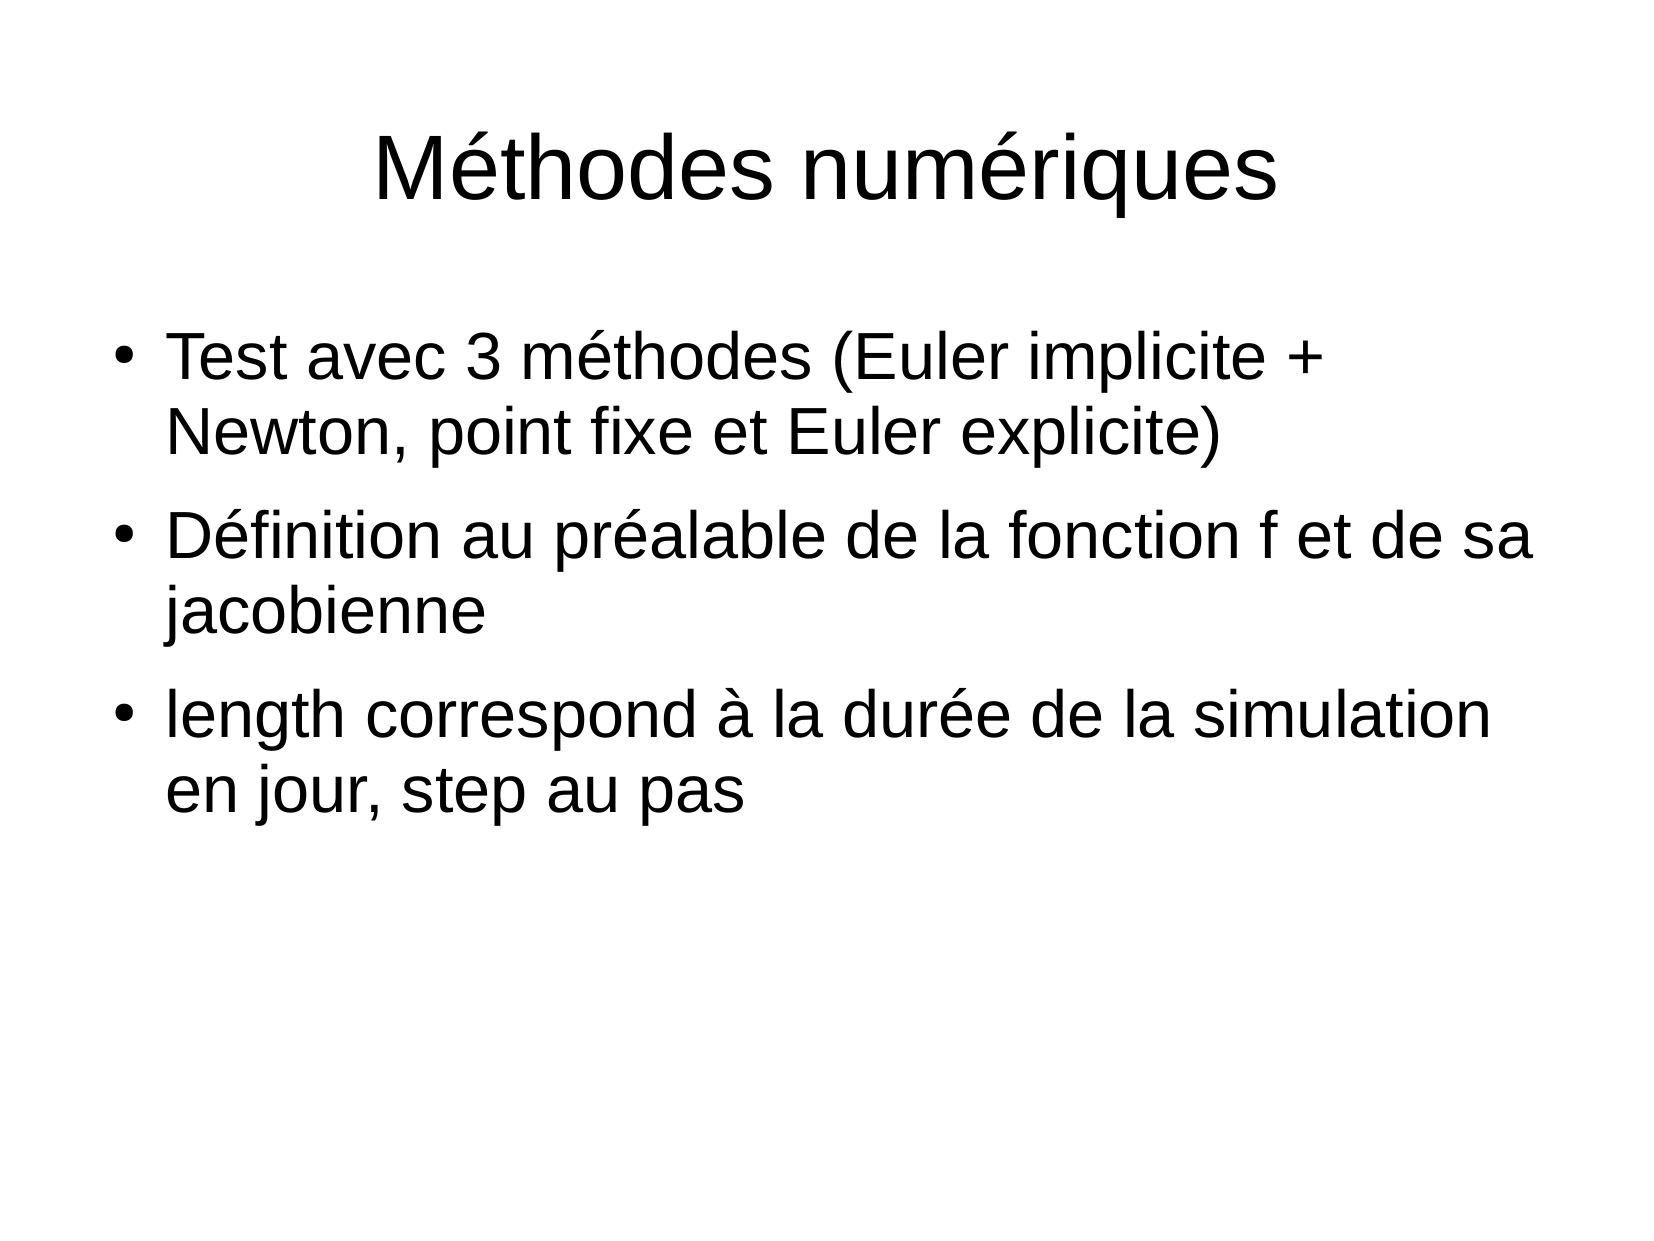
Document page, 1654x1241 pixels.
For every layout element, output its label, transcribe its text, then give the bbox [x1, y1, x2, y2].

list Test avec 3 méthodes (Euler implicite + Newton, point fixe et Euler explicite) Définition au préalable de la fonction f et de sa jacobienne length correspond à la durée de la simulation en jour, step au pas [94, 318, 1583, 1039]
title Méthodes numériques [82, 64, 1571, 272]
